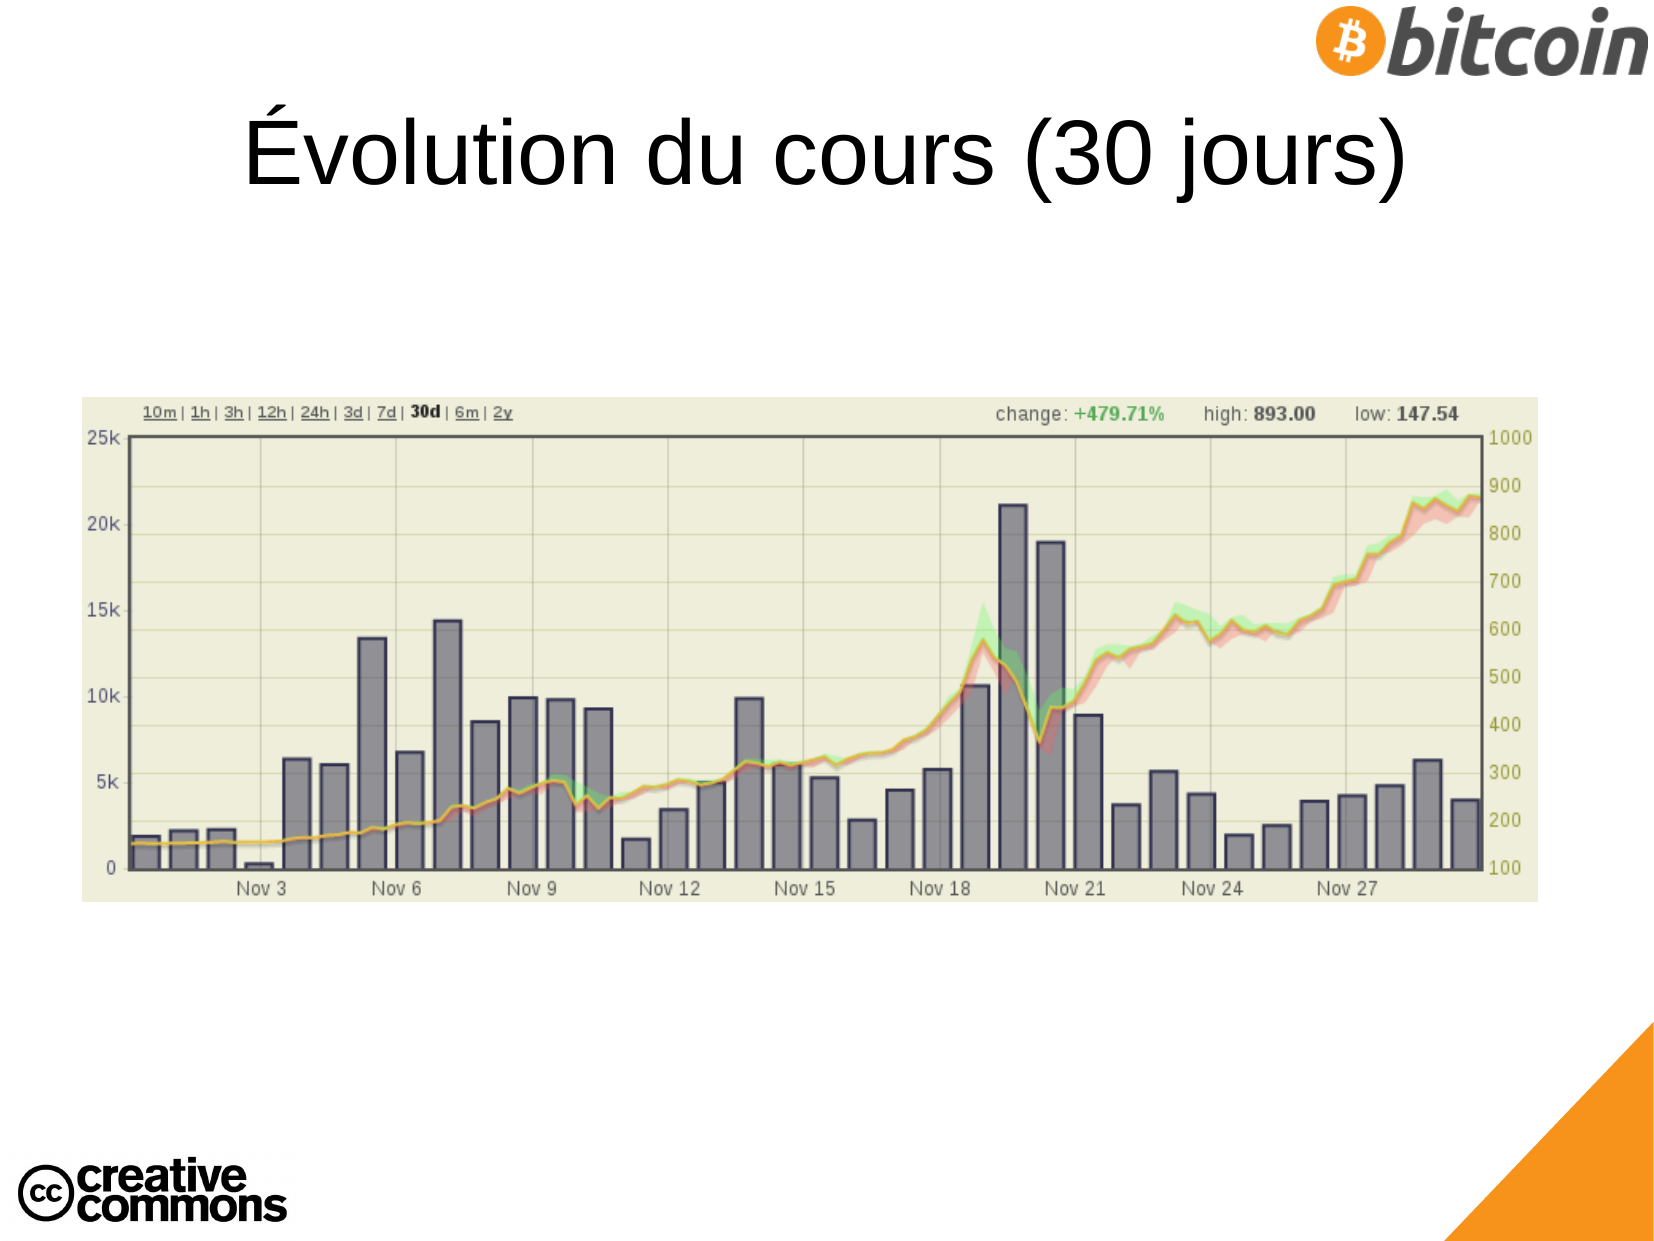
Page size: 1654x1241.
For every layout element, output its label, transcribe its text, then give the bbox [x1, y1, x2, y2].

title Évolution du cours (30 jours) [82, 49, 1571, 257]
picture [1316, 6, 1648, 76]
picture [3, 1139, 296, 1241]
picture [82, 397, 1538, 902]
